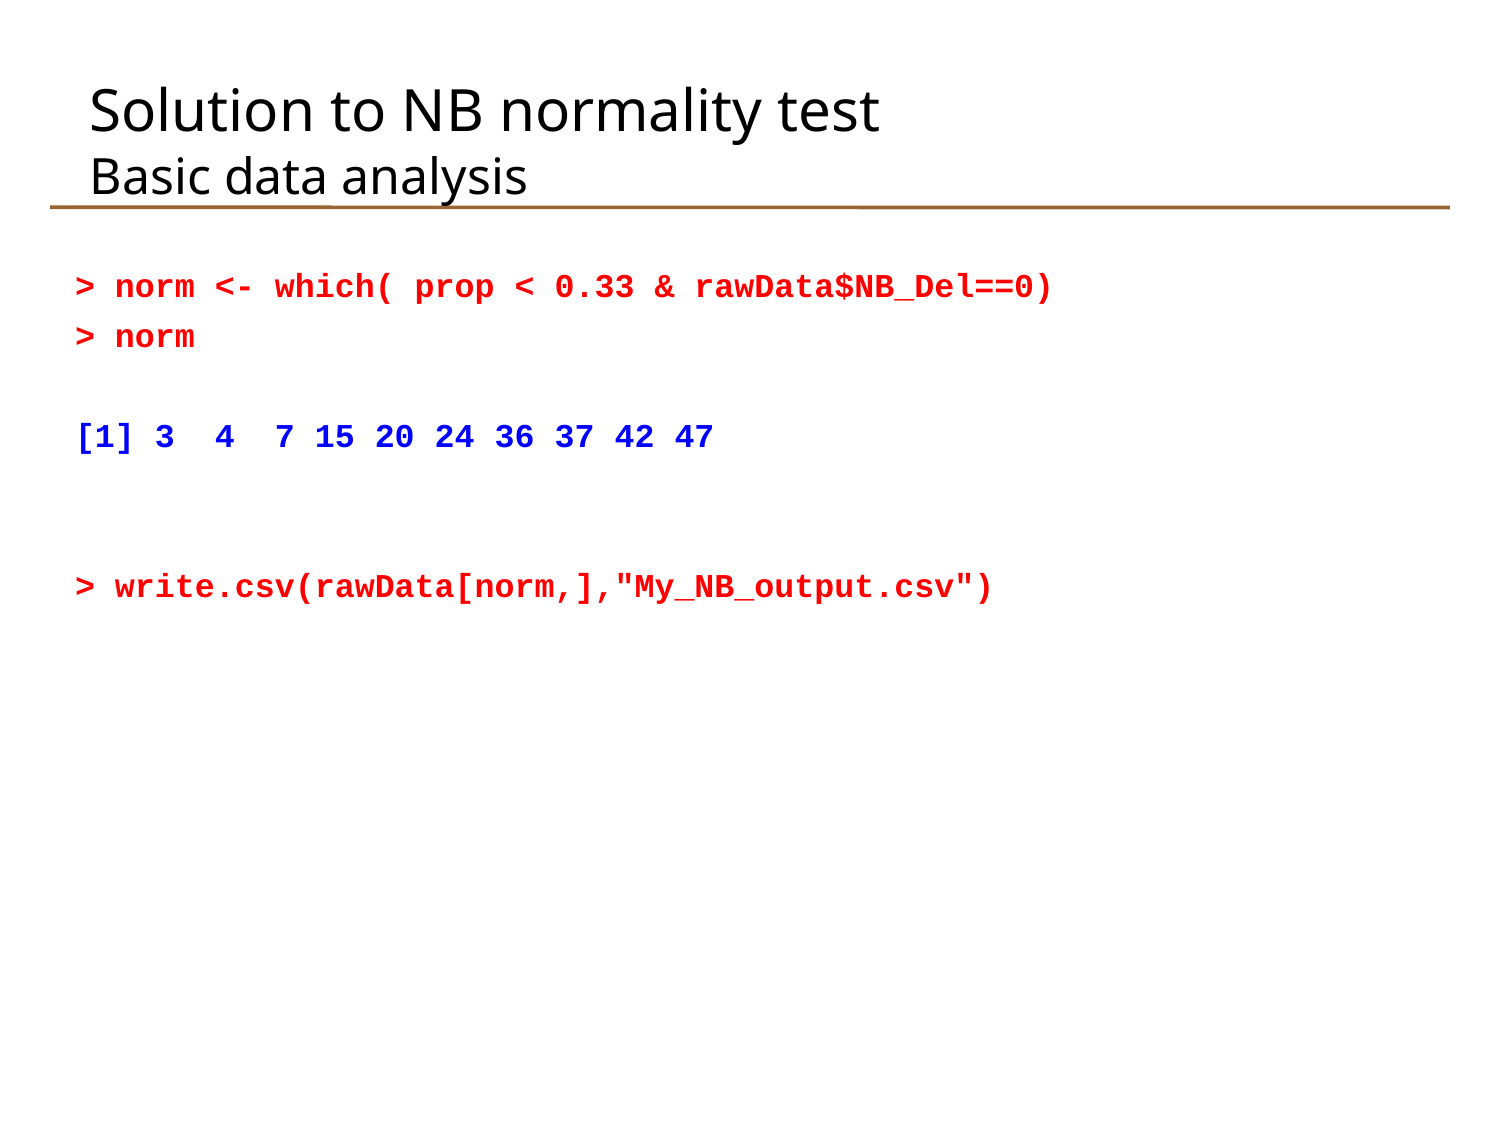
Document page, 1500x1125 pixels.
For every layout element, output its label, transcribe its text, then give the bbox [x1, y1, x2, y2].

text_box > norm <- which( prop < 0.33 & rawData$NB_Del==0) > norm [1] 3 4 7 15 20 24 36 37 42 47 > write.csv(rawData[norm,],"My_NB_output.csv") [75, 263, 1425, 1006]
text_box Solution to NB normality test Basic data analysis [75, 44, 1425, 233]
